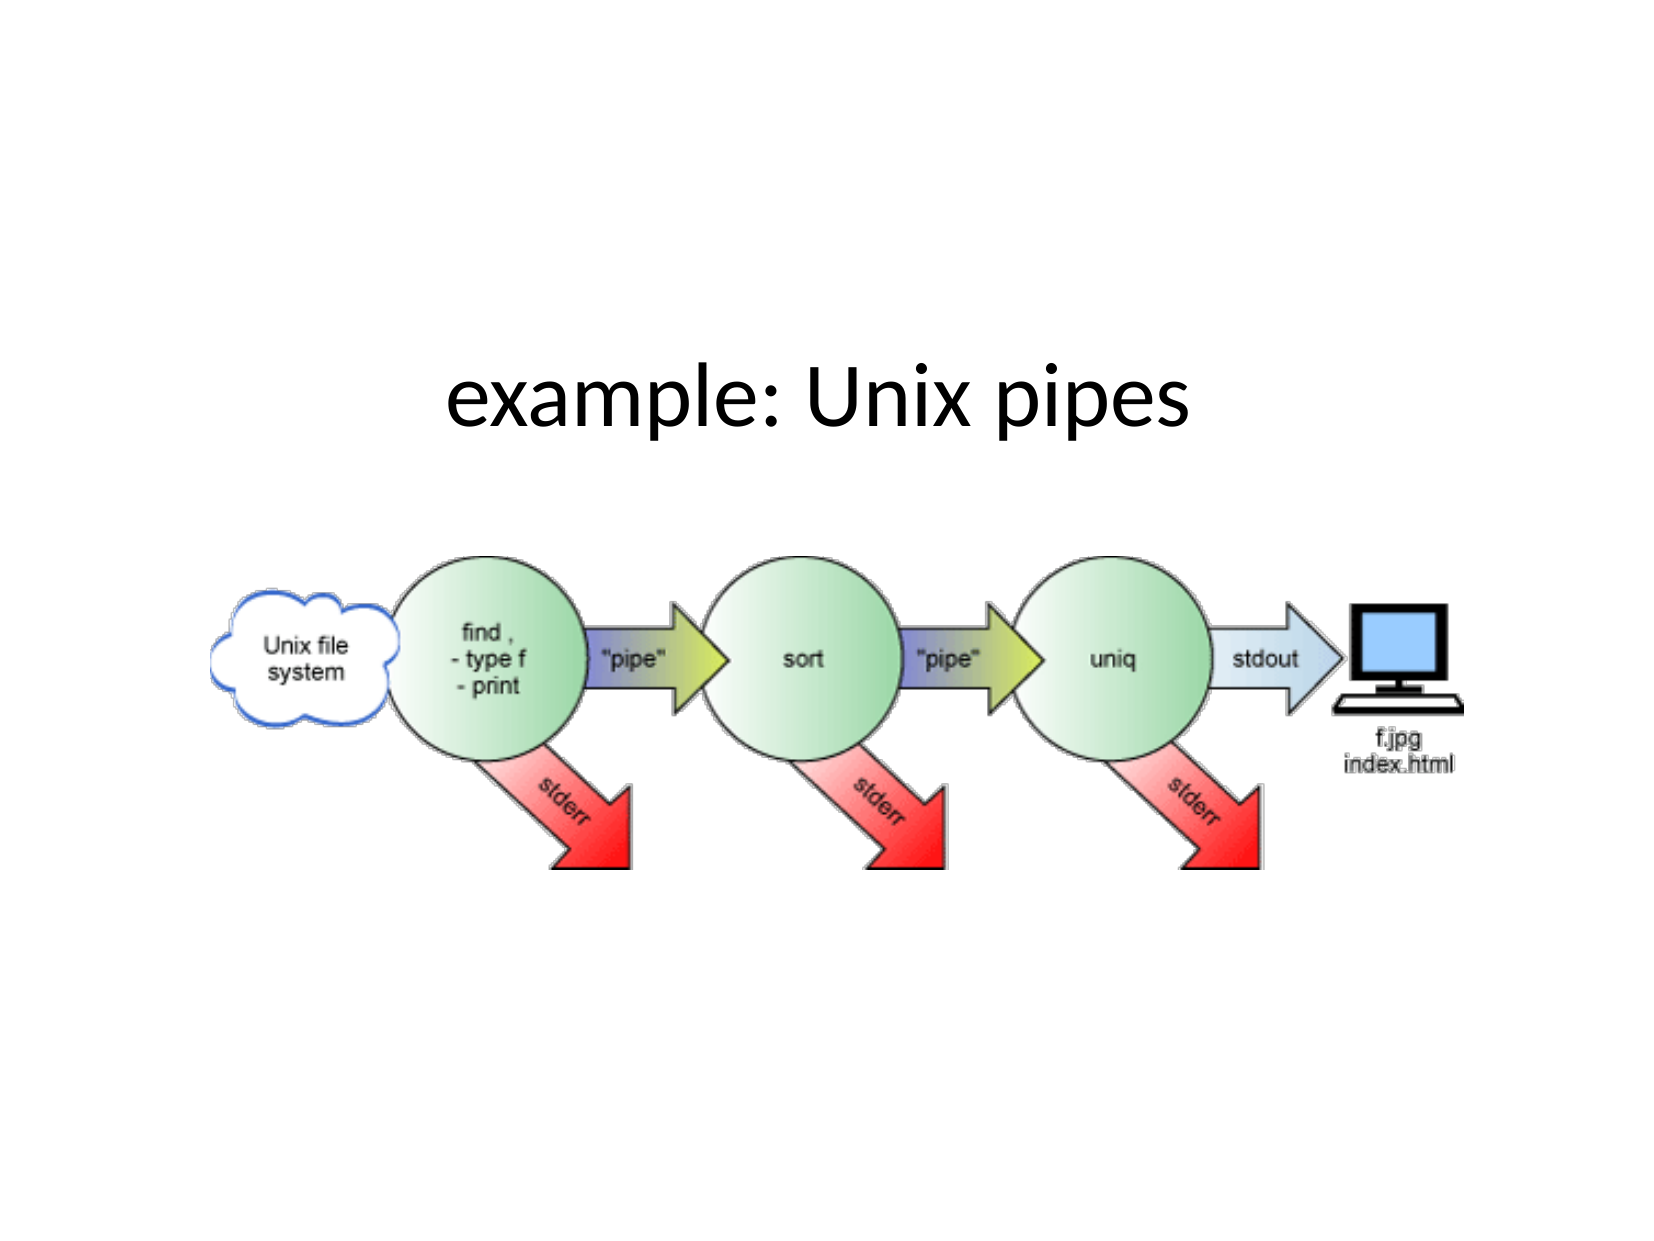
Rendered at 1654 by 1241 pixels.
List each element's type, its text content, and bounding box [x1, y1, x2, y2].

picture [210, 556, 1464, 871]
title example: Unix pipes [75, 300, 1564, 508]
